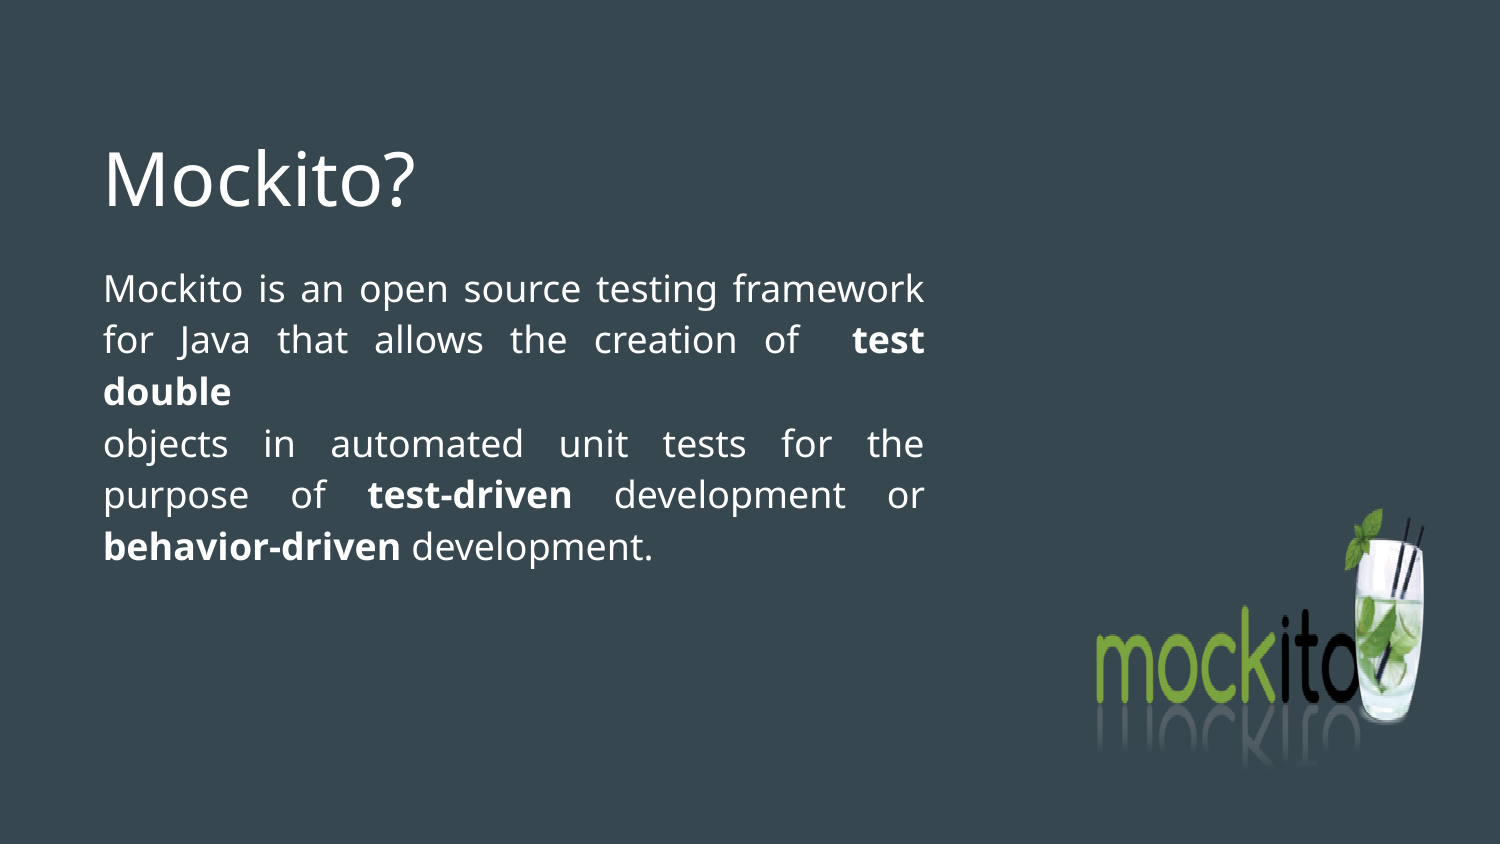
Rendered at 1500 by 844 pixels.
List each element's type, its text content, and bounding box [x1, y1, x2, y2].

title Mockito is an open source testing framework for Java that allows the creation of test double objects in automated unit tests for the purpose of test-driven development or behavior-driven development. [87, 242, 941, 746]
title Mockito? [87, 116, 941, 242]
picture [1051, 460, 1463, 797]
